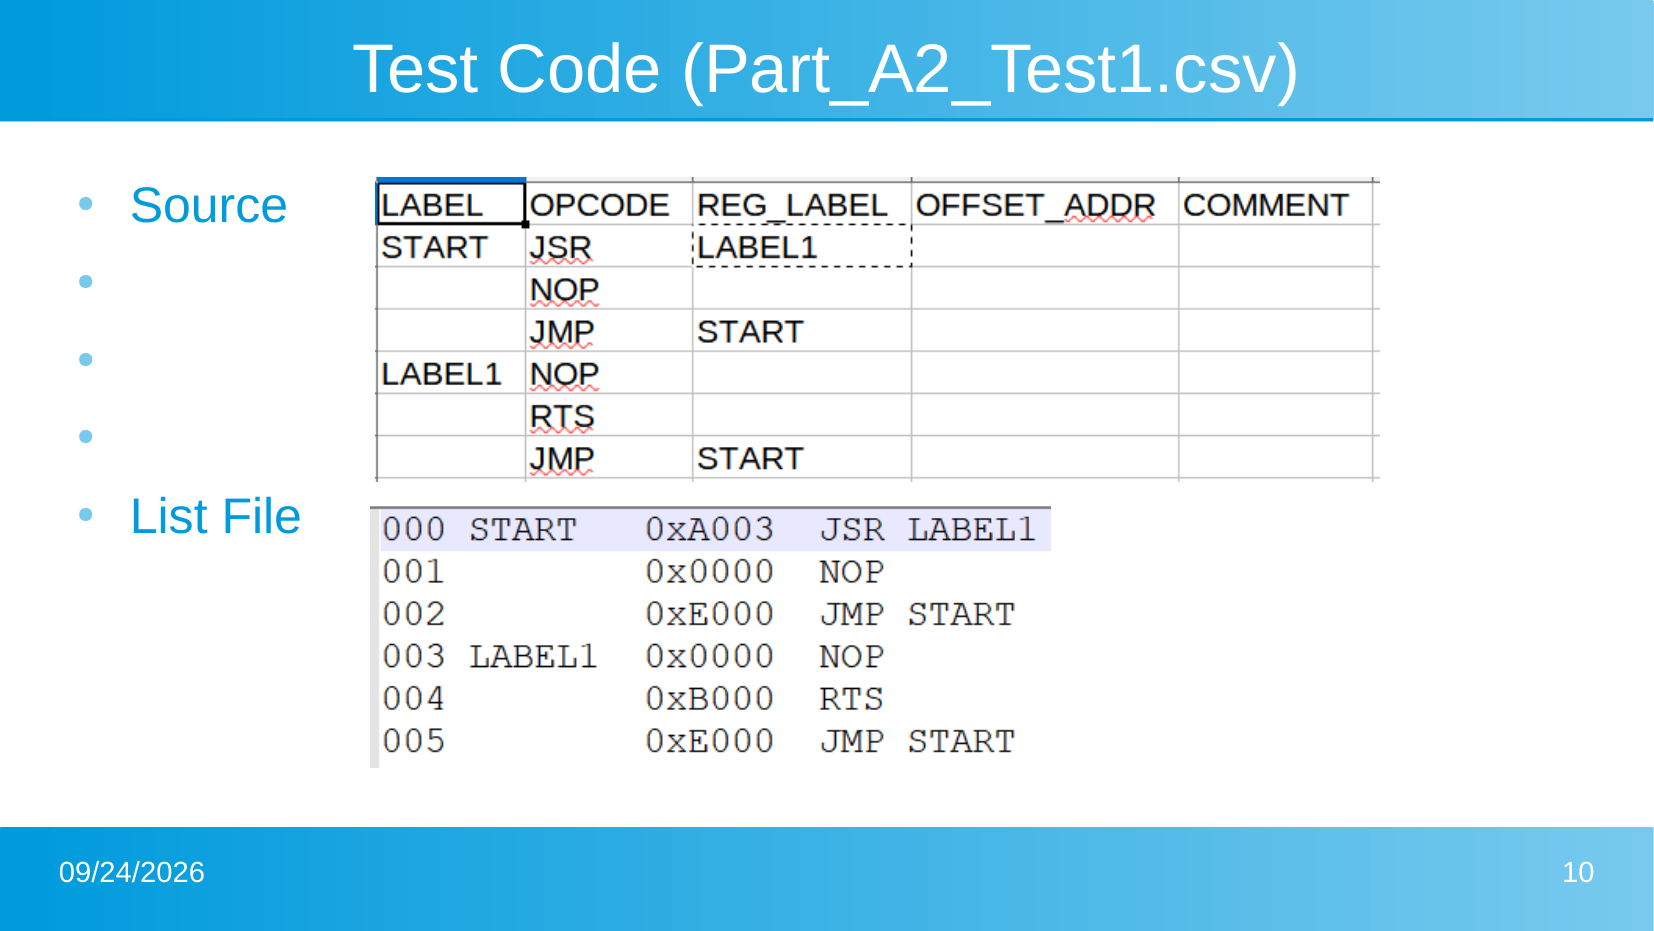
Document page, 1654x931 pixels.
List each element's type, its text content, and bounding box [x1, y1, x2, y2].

list Source List File [59, 177, 376, 768]
picture [375, 177, 1380, 482]
picture [370, 506, 1051, 768]
title Test Code (Part_A2_Test1.csv) [59, 29, 1595, 108]
